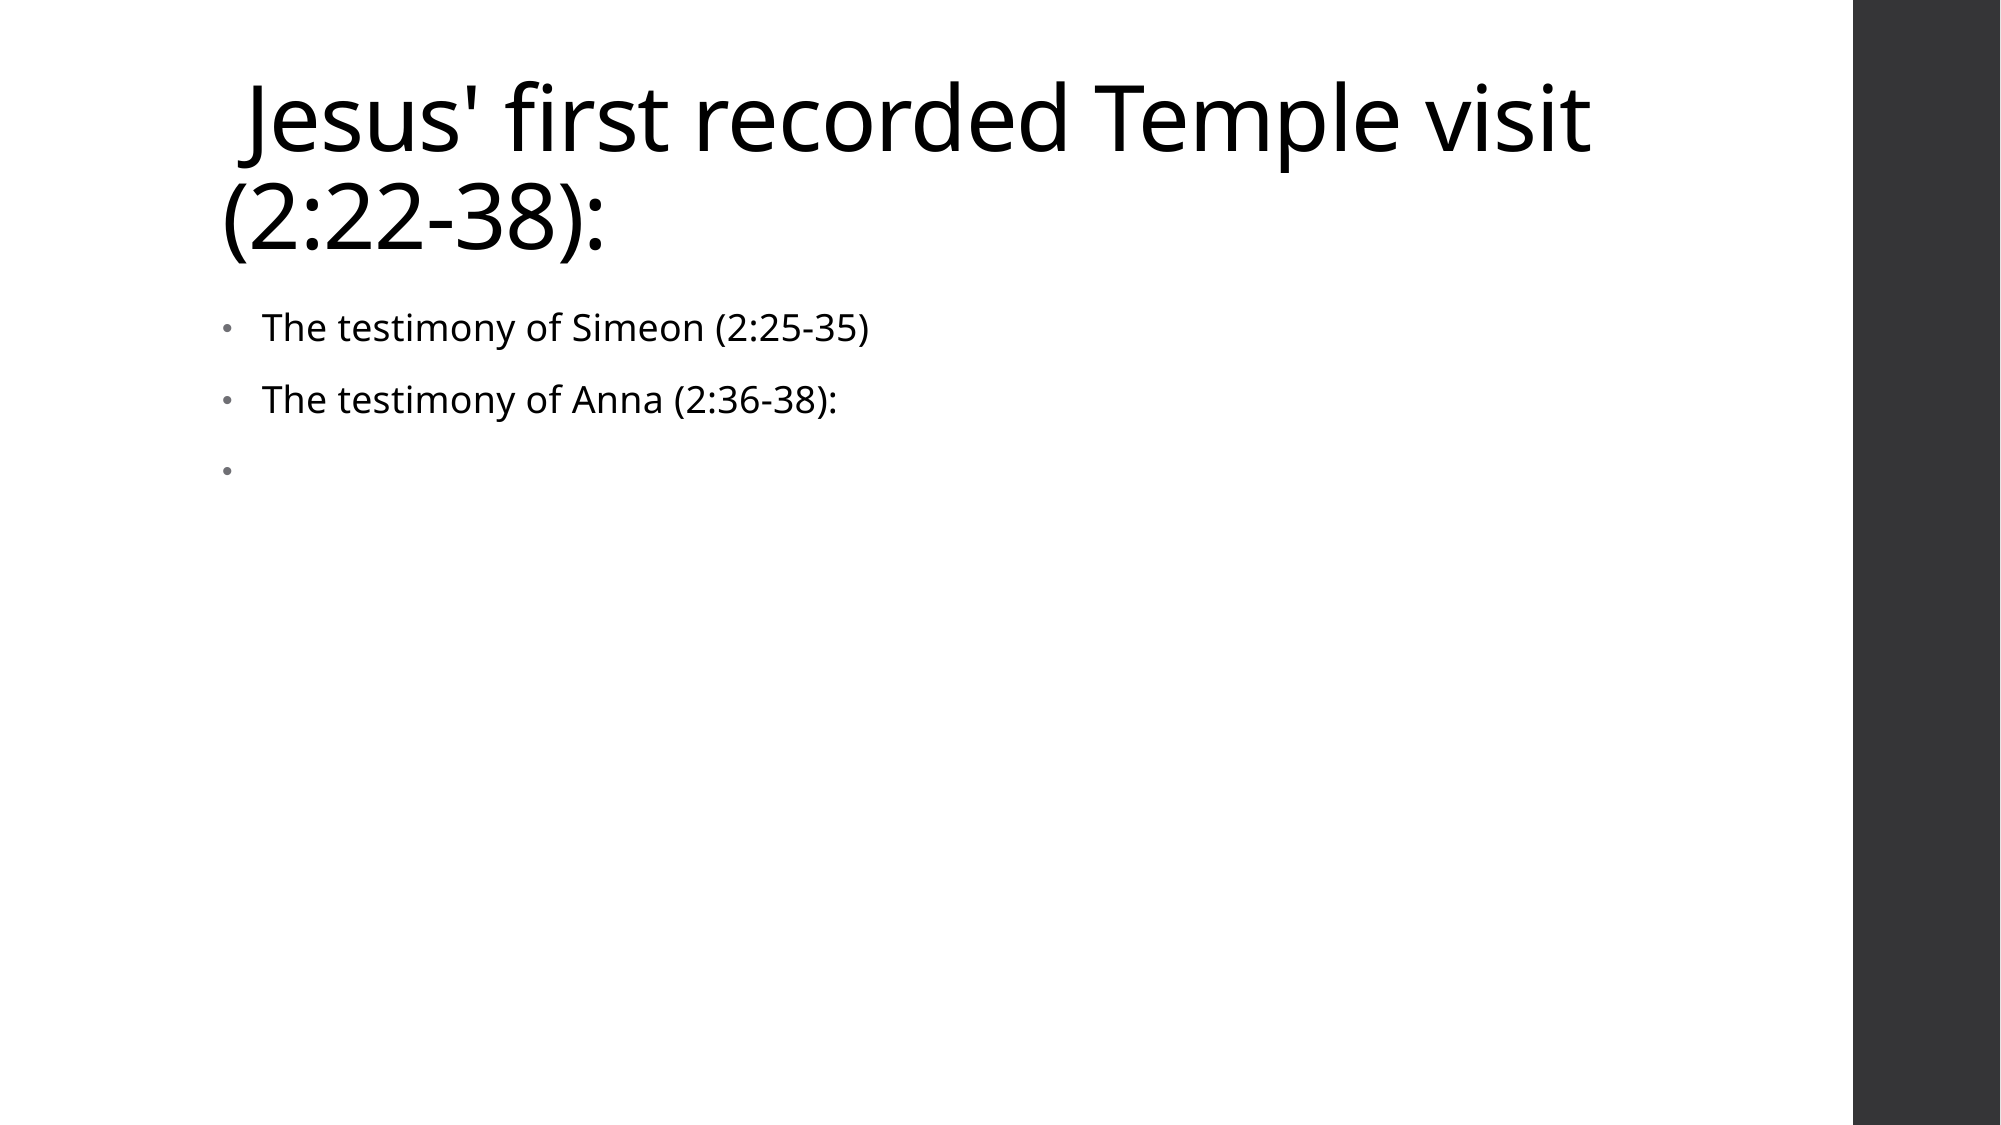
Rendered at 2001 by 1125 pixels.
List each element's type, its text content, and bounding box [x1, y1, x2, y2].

title Jesus' first recorded Temple visit (2:22-38): [206, 60, 1797, 278]
list The testimony of Simeon (2:25-35) The testimony of Anna (2:36-38): [206, 299, 1617, 1014]
